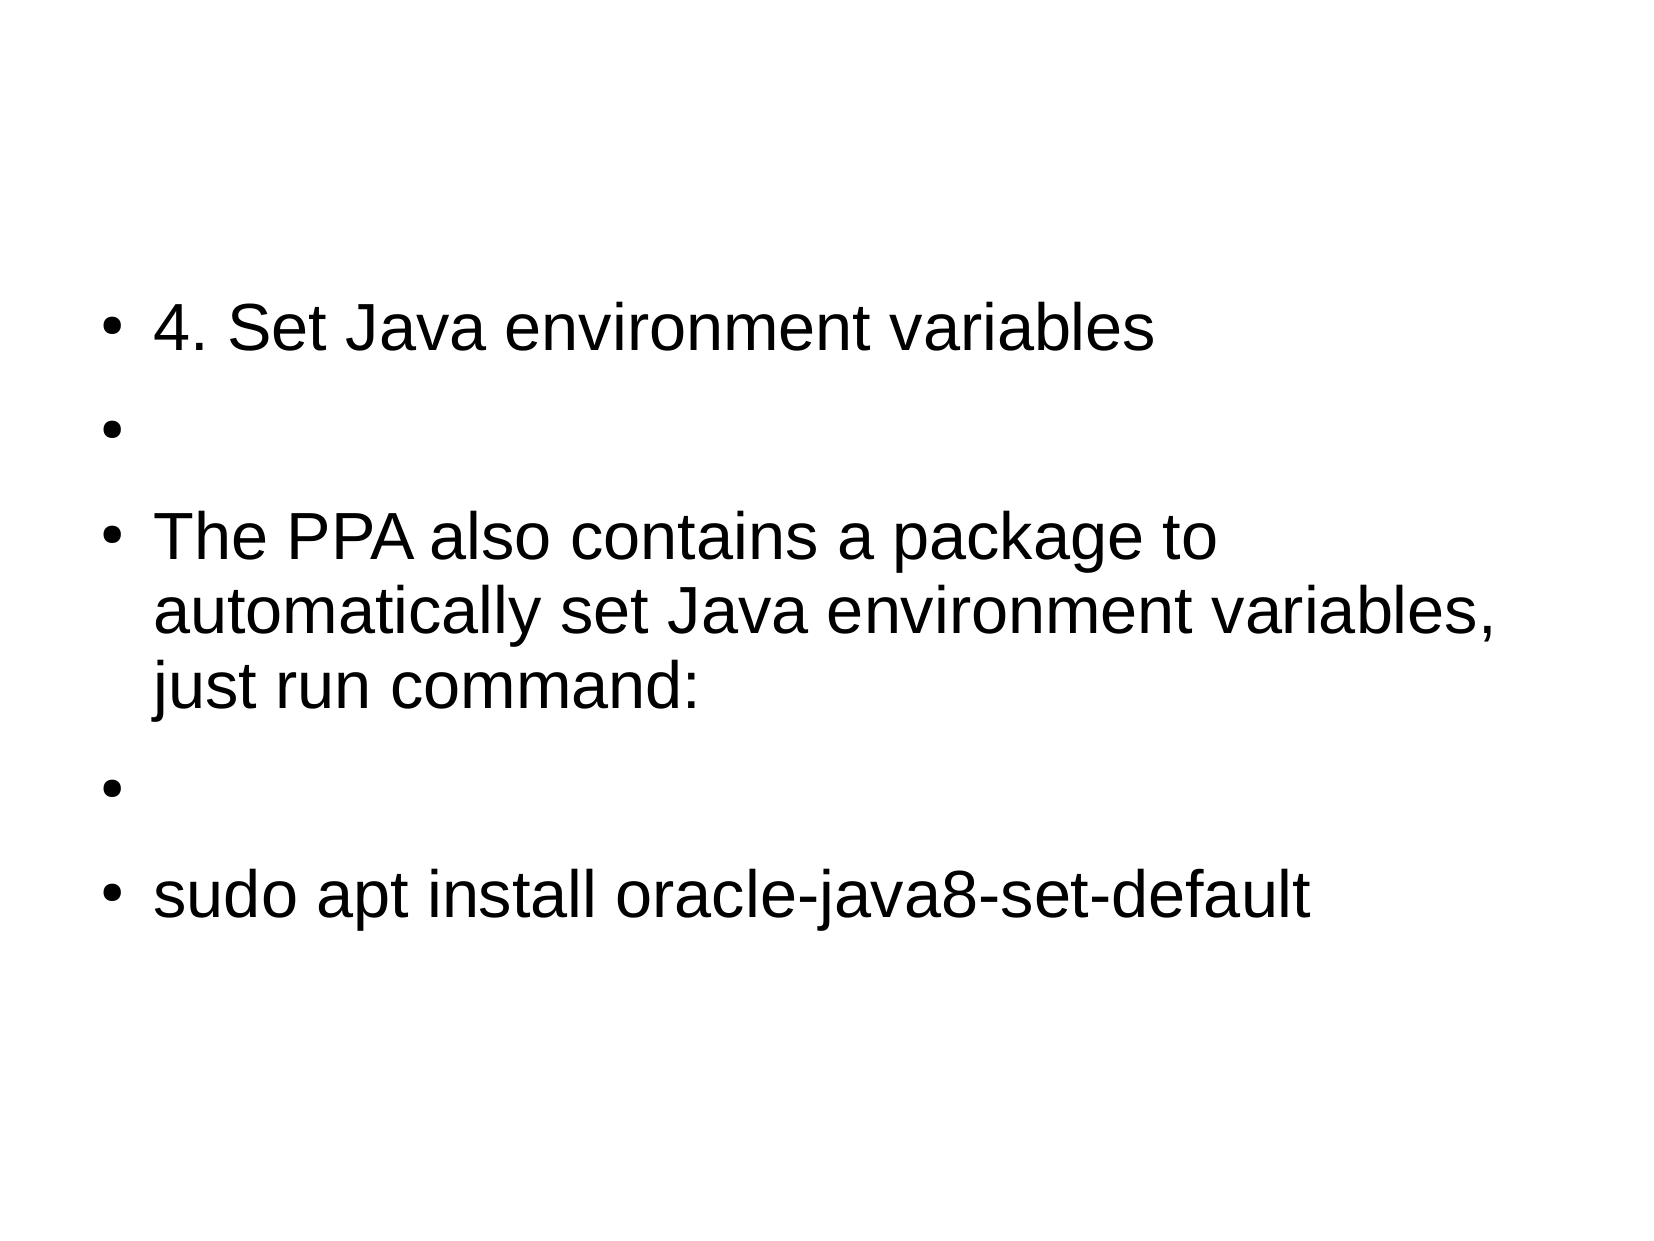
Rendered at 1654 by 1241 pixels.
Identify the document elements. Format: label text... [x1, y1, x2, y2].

list 4. Set Java environment variables The PPA also contains a package to automatically set Java environment variables, just run command: sudo apt install oracle-java8-set-default [82, 290, 1571, 1010]
